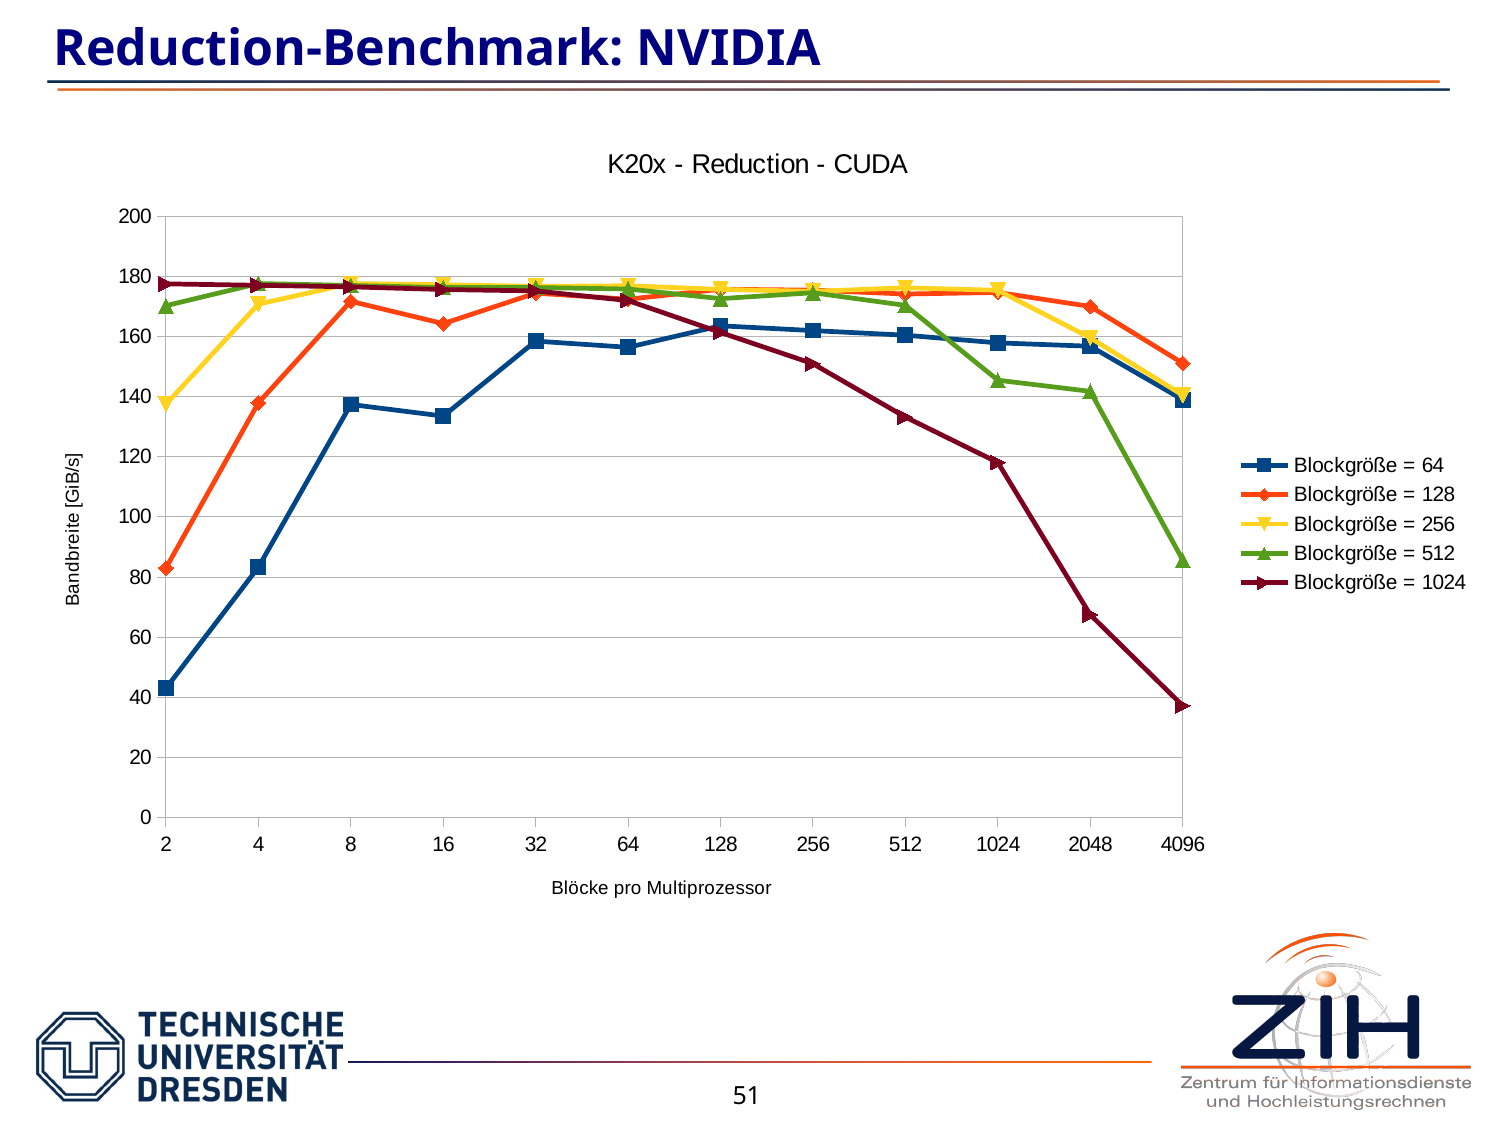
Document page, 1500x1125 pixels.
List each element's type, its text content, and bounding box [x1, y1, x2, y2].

picture [47, 80, 1450, 91]
picture [1181, 933, 1471, 1110]
title Reduction-Benchmark: NVIDIA [53, 12, 1453, 81]
chart [29, 118, 1486, 931]
picture [35, 1011, 343, 1102]
